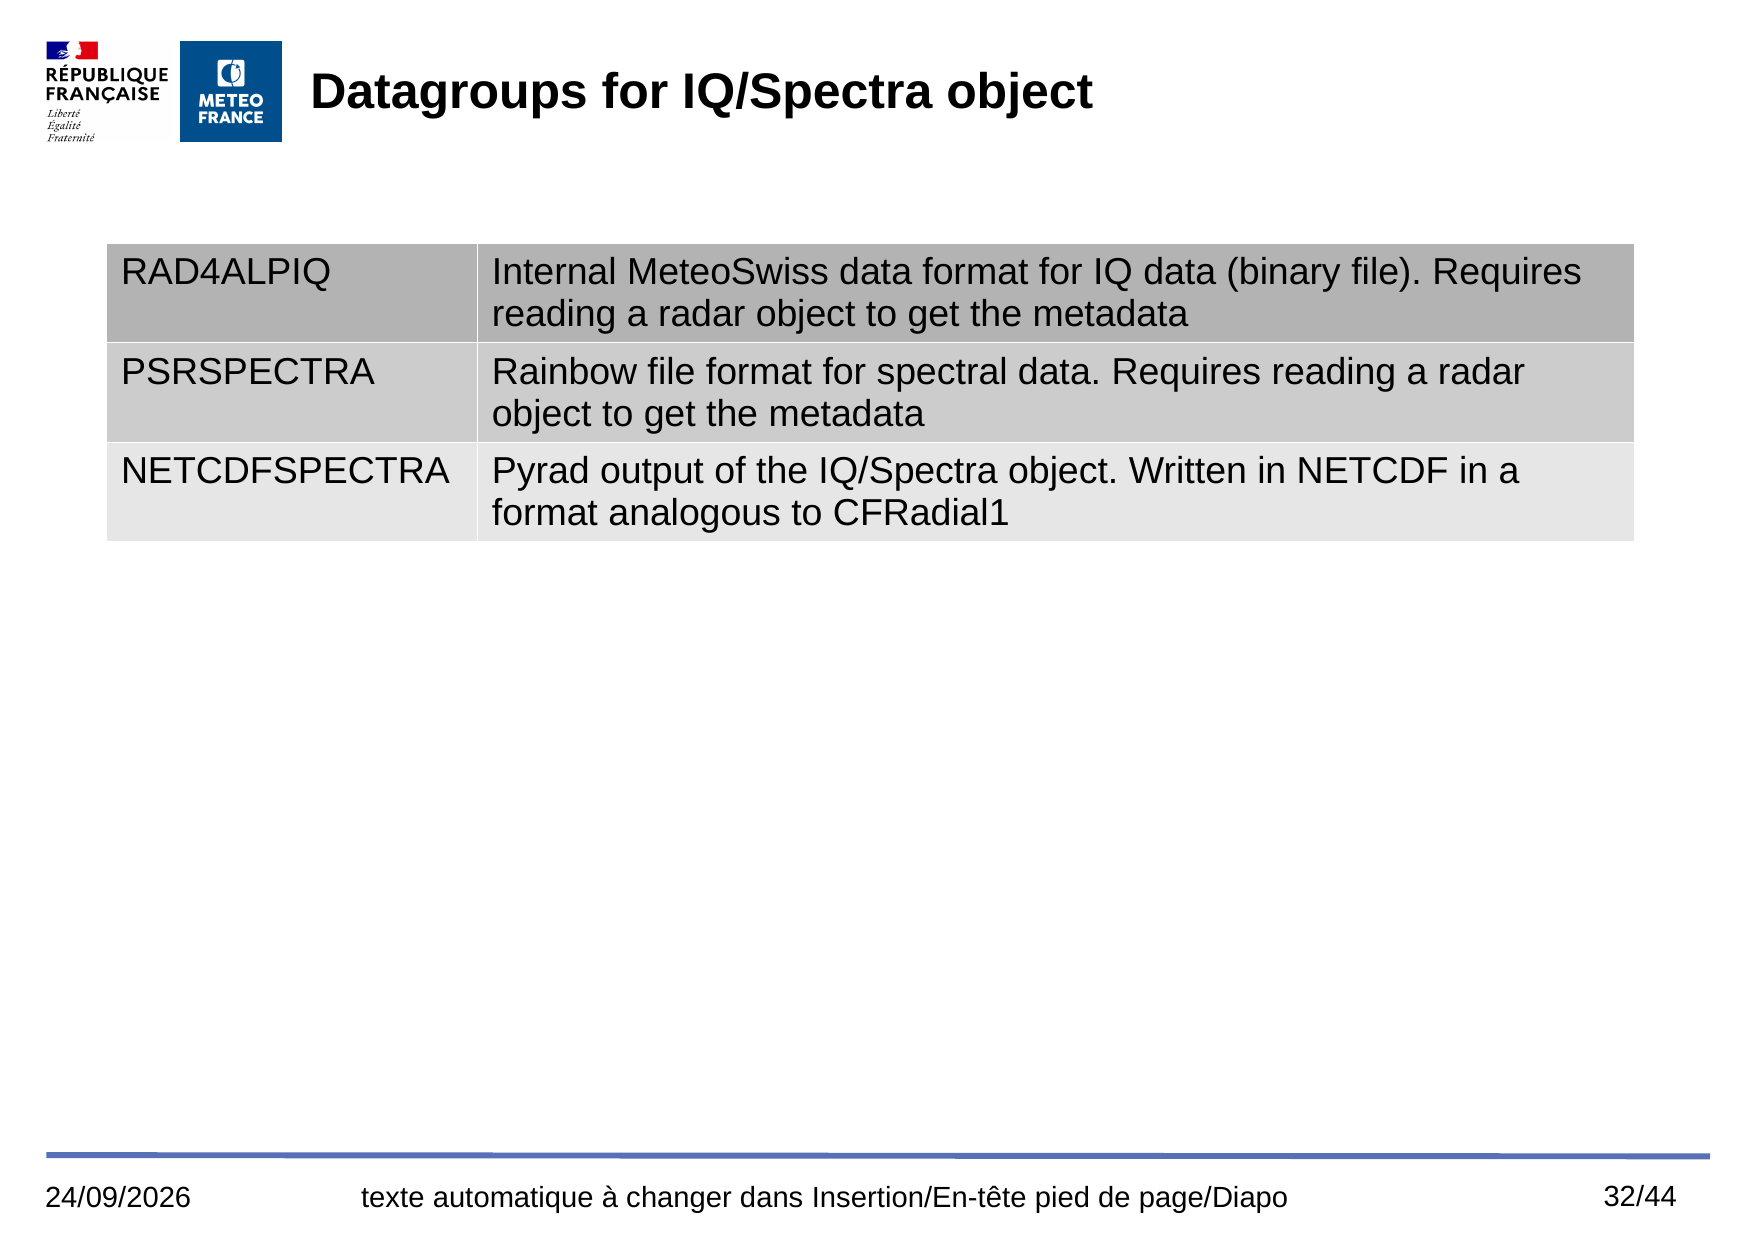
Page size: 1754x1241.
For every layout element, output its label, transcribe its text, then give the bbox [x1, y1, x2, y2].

picture [46, 41, 172, 142]
table_cell Rainbow file format for spectral data. Requires reading a radar object to get the metadata [478, 343, 1634, 442]
table_cell NETCDFSPECTRA [107, 443, 477, 541]
table_header RAD4ALPIQ [107, 244, 477, 342]
table_cell PSRSPECTRA [107, 343, 477, 442]
table_cell Pyrad output of the IQ/Spectra object. Written in NETCDF in a format analogous to CFRadial1 [478, 443, 1634, 541]
picture [180, 41, 282, 142]
title Datagroups for IQ/Spectra object [310, 40, 1697, 142]
table_header Internal MeteoSwiss data format for IQ data (binary file). Requires reading a radar object to get the metadata [478, 244, 1634, 342]
